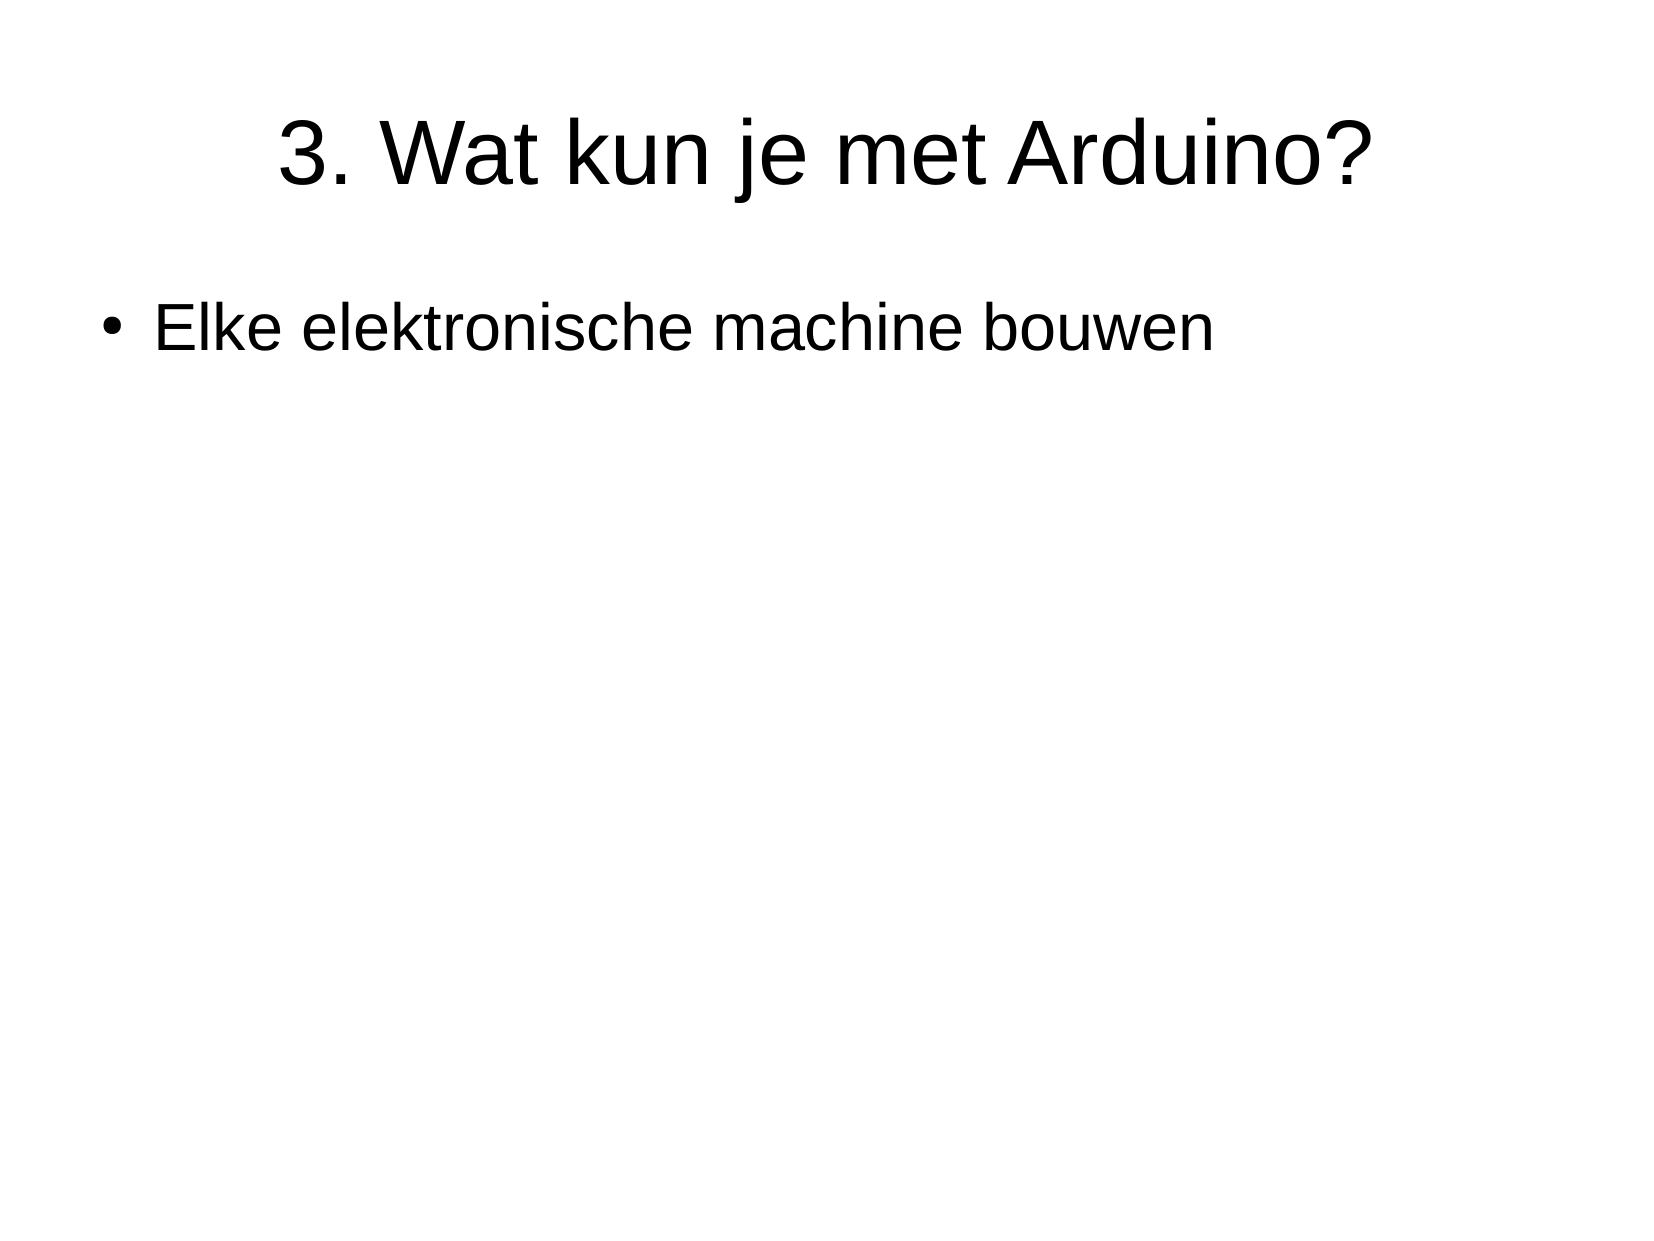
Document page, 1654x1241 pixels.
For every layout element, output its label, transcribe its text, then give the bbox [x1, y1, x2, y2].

title 3. Wat kun je met Arduino? [82, 49, 1571, 257]
list Elke elektronische machine bouwen [82, 290, 1571, 1010]
